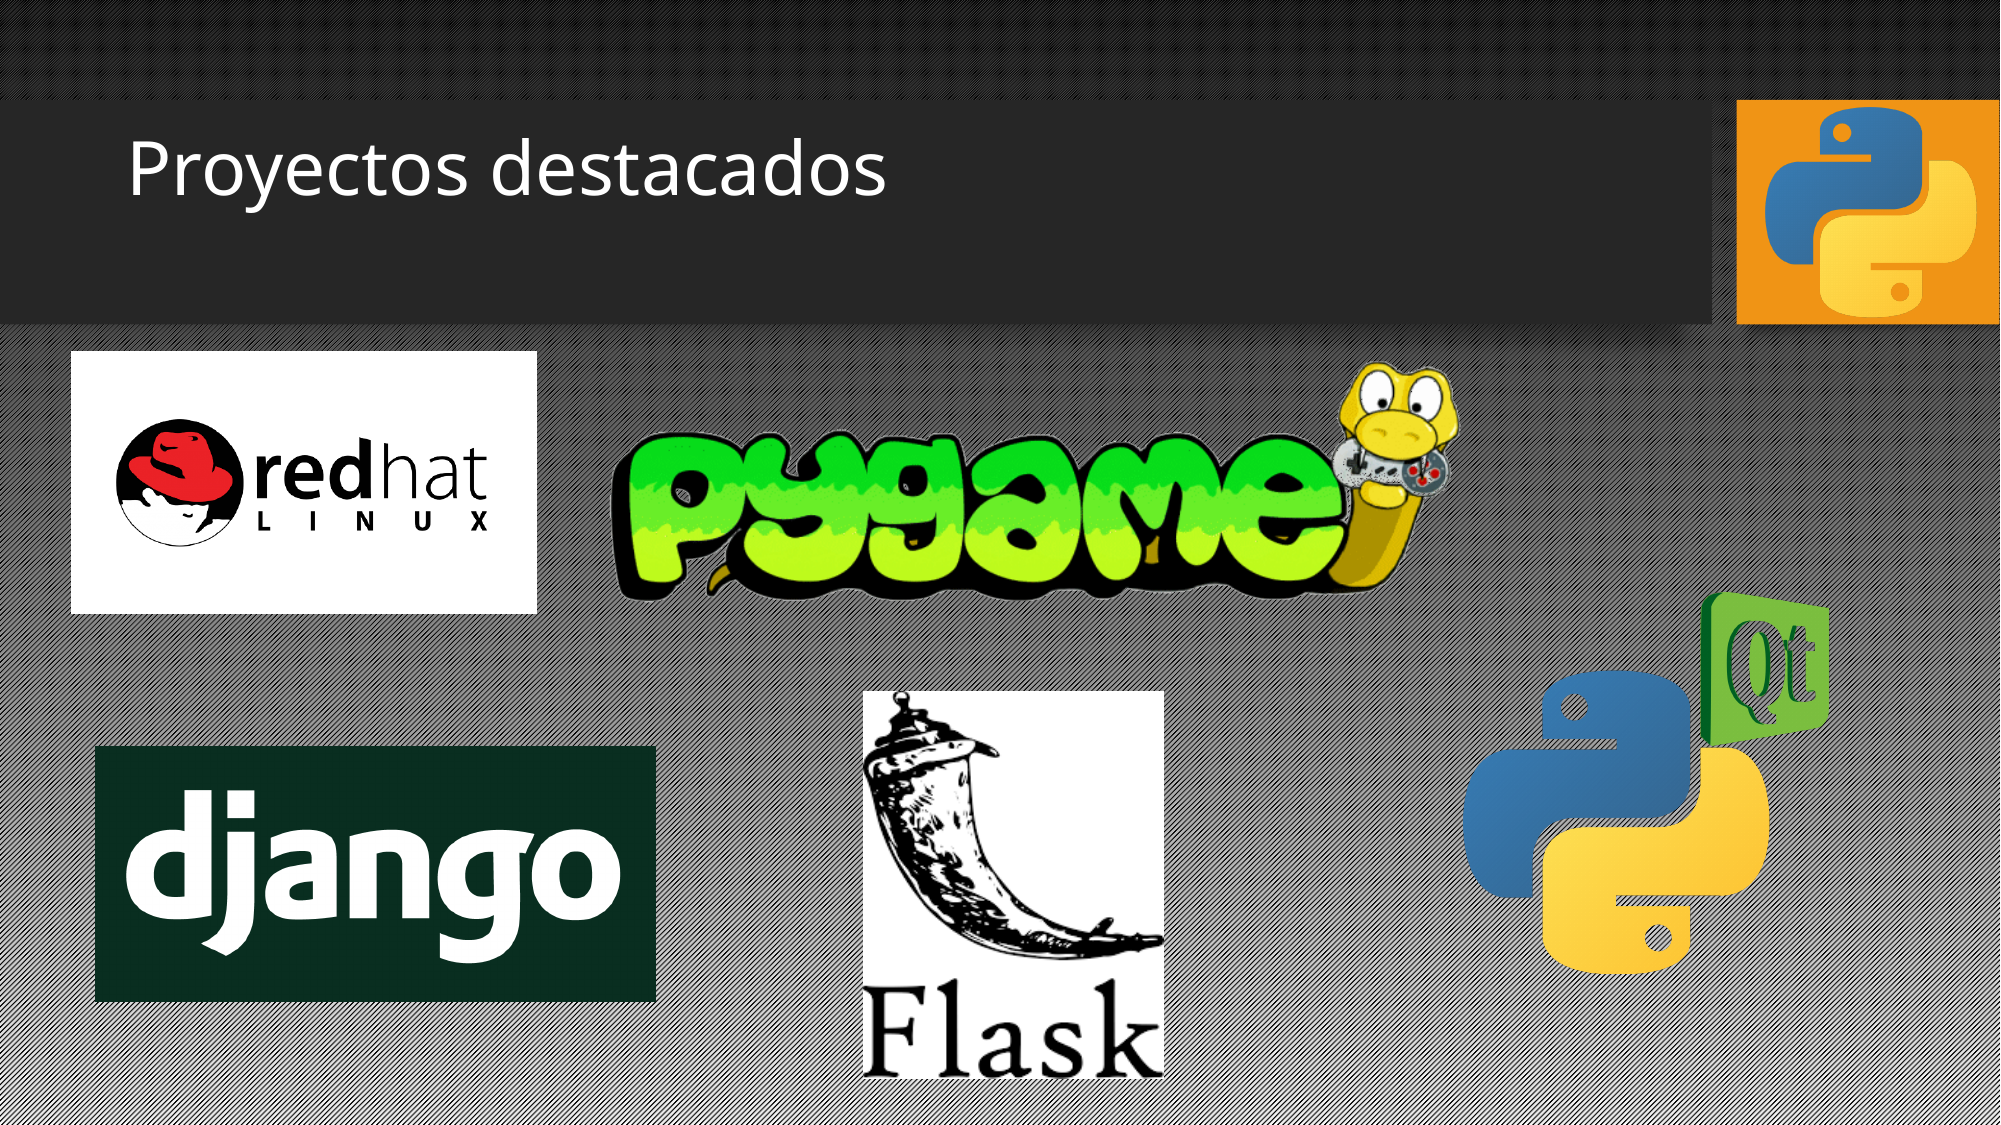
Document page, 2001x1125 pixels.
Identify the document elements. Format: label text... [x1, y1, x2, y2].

title Proyectos destacados [111, 123, 1689, 301]
list [111, 383, 1463, 974]
list [1467, 383, 1689, 592]
picture [1765, 107, 1977, 318]
picture [0, 0, 2000, 1125]
